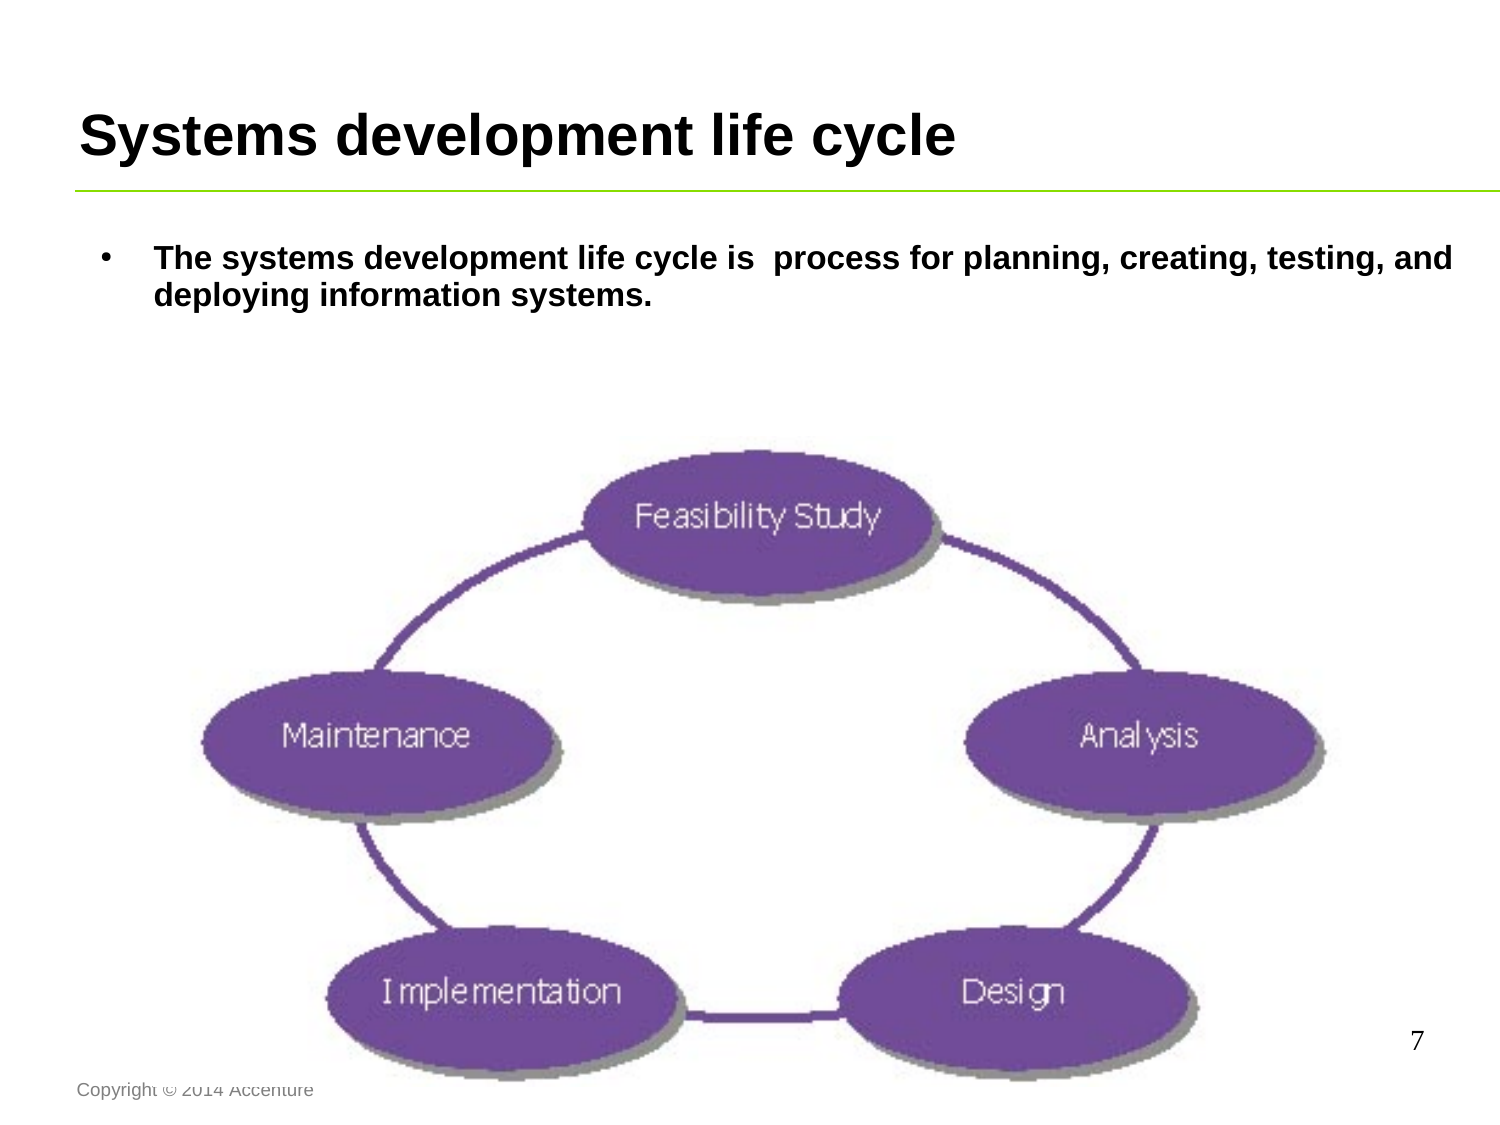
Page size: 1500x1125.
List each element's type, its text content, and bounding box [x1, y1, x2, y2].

picture [153, 436, 1359, 1087]
list The systems development life cycle is process for planning, creating, testing, and deploying information systems. [82, 239, 1465, 497]
title Systems development life cycle [79, 68, 1430, 201]
